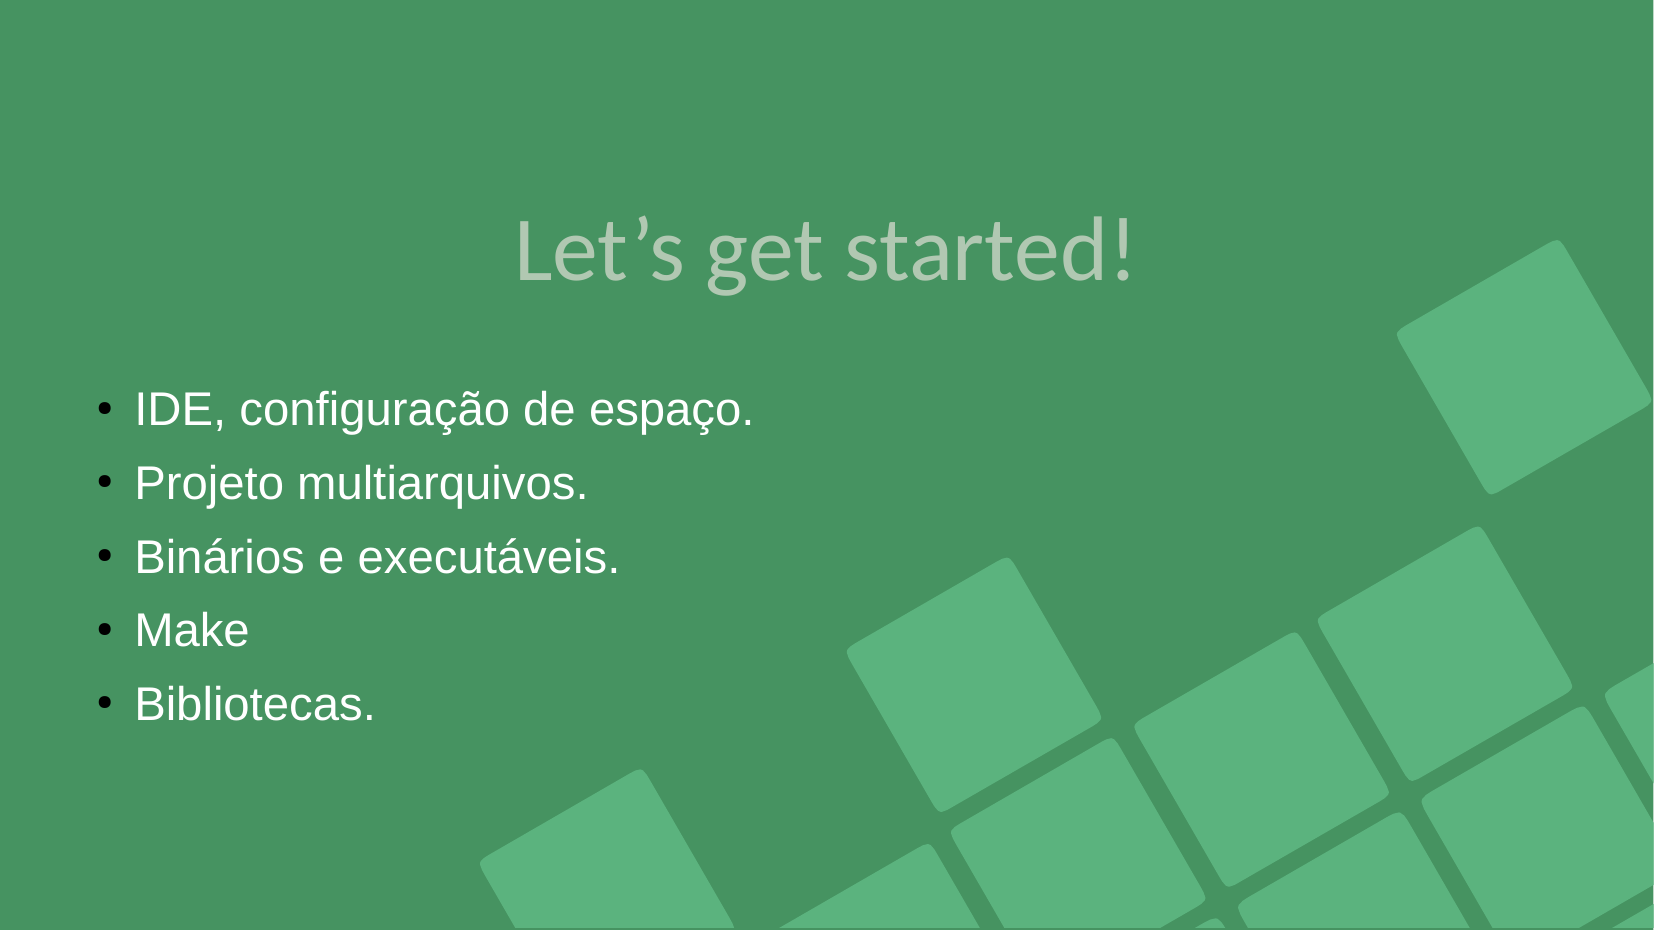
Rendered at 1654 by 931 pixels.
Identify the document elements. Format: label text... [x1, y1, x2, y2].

list IDE, configuração de espaço. Projeto multiarquivos. Binários e executáveis. Make Bibliotecas. [84, 382, 1573, 736]
title Let’s get started! [82, 180, 1571, 336]
